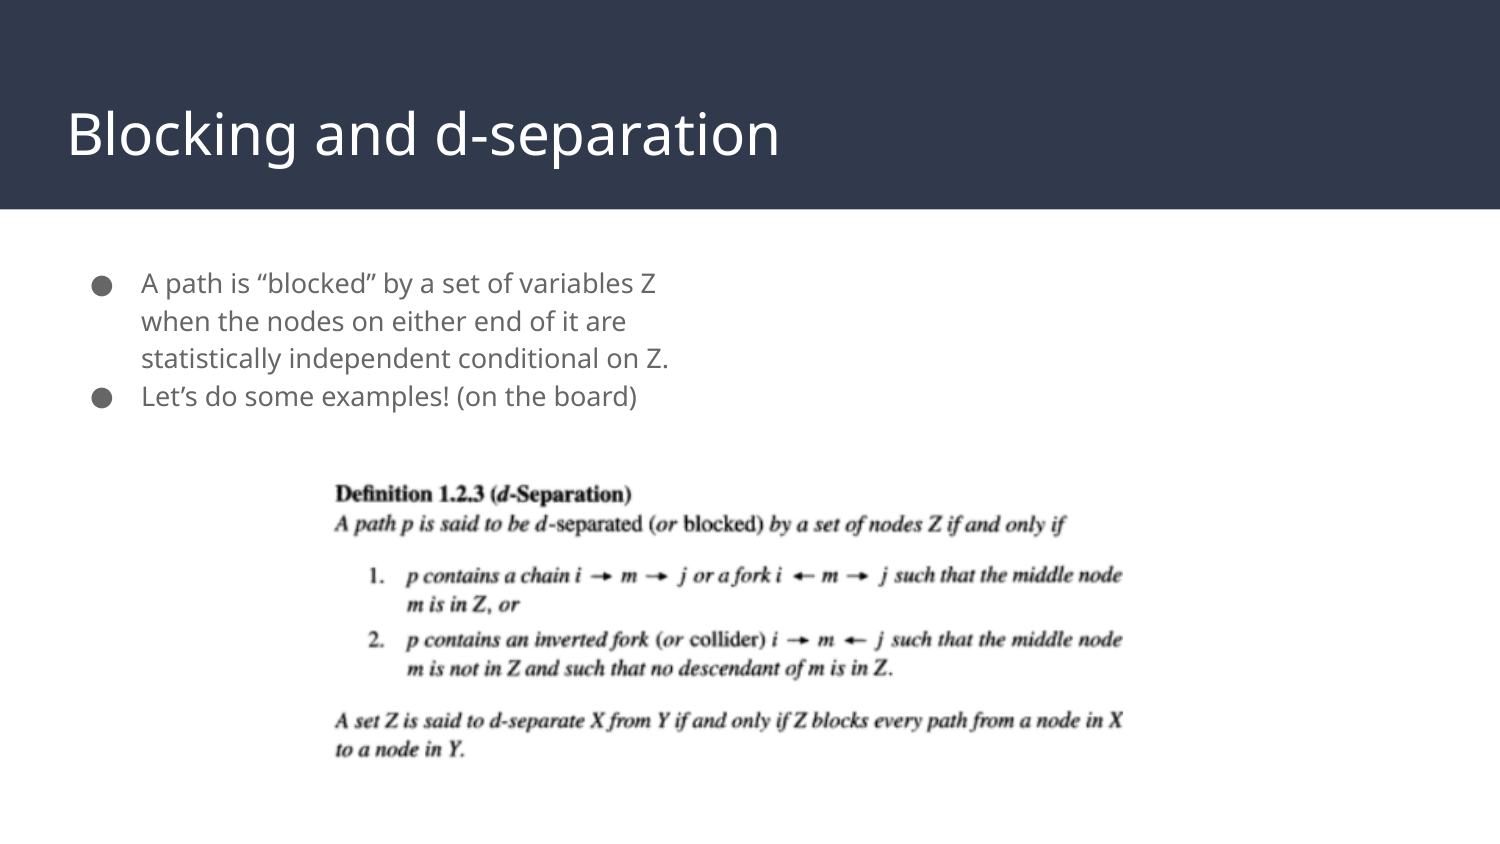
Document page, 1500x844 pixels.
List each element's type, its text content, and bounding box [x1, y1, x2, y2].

title Blocking and d-separation [51, 82, 1449, 185]
list A path is “blocked” by a set of variables Z when the nodes on either end of it are statistically independent conditional on Z. Let’s do some examples! (on the board) [51, 247, 708, 752]
picture [321, 474, 1148, 770]
